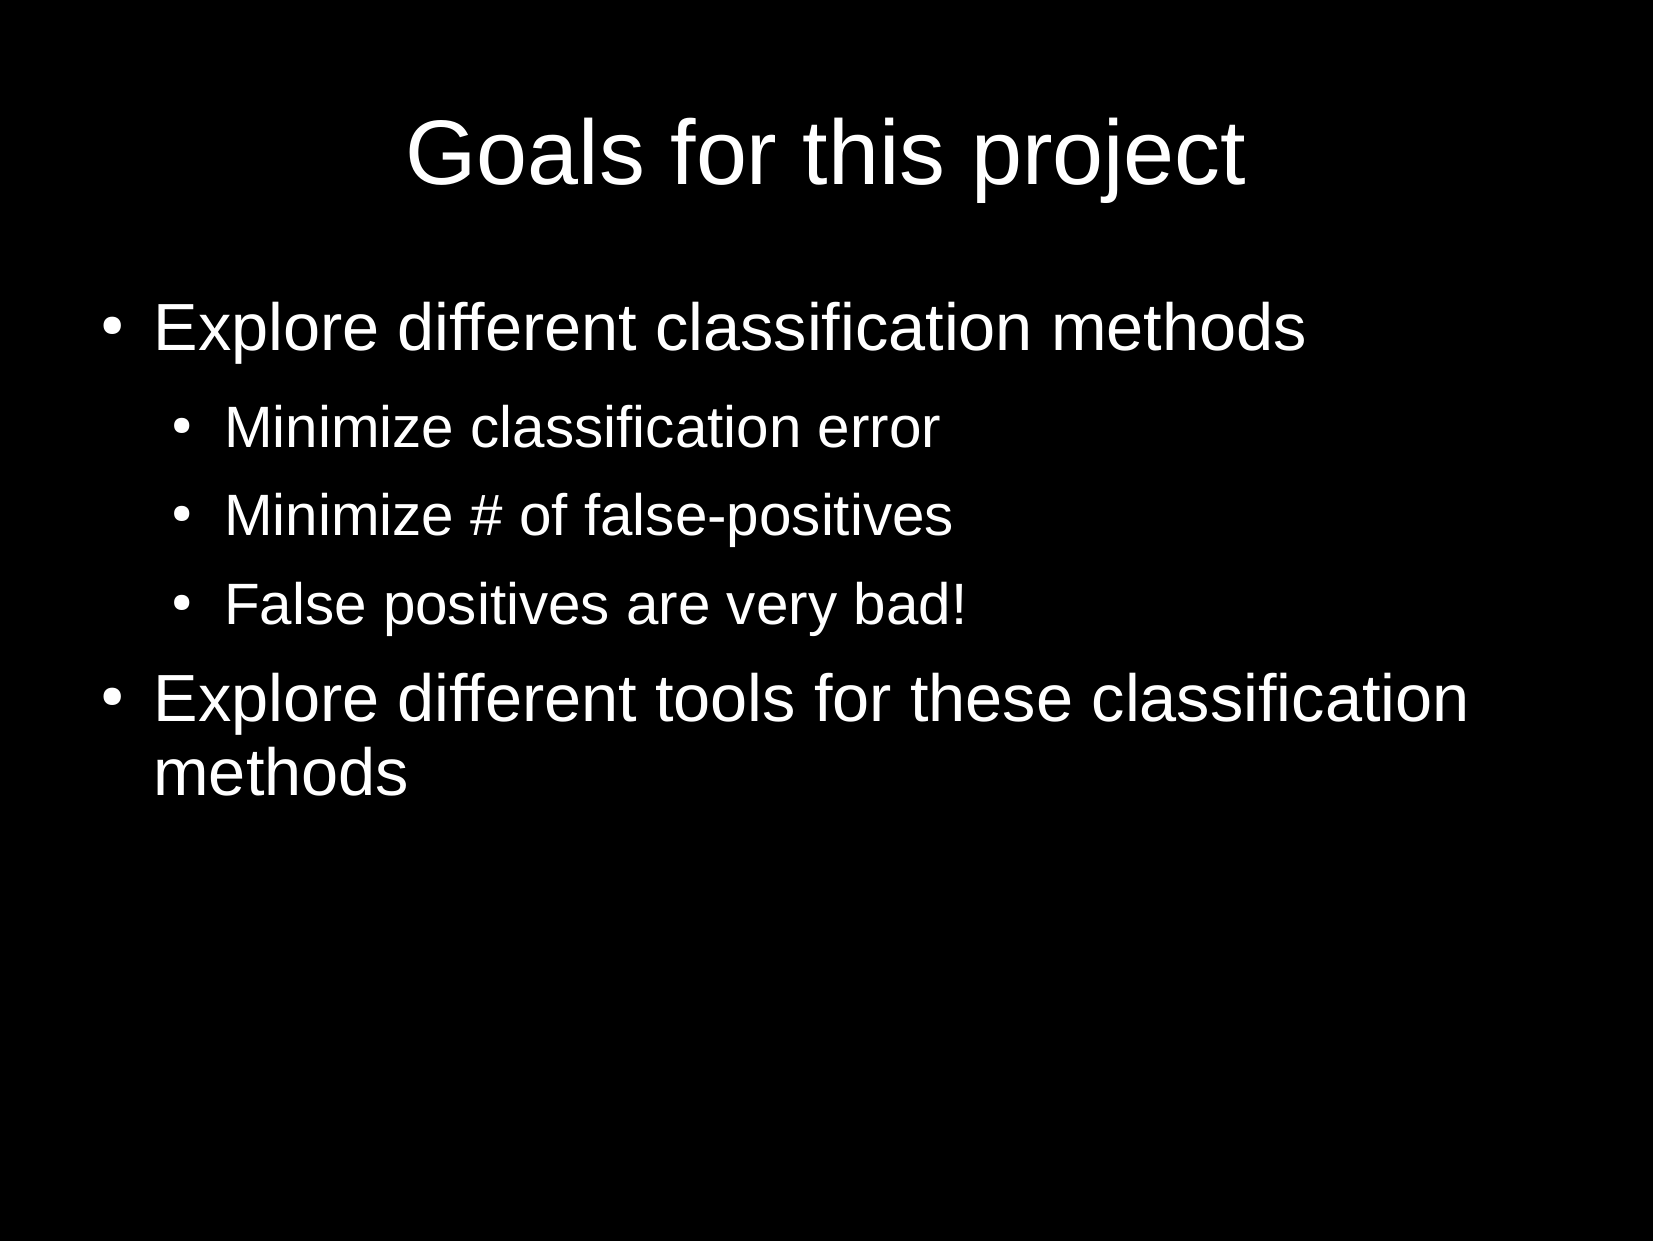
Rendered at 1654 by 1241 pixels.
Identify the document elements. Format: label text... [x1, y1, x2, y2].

title Goals for this project [82, 49, 1571, 257]
list Explore different classification methods Minimize classification error Minimize # of false-positives False positives are very bad! Explore different tools for these classification methods [82, 290, 1571, 1109]
